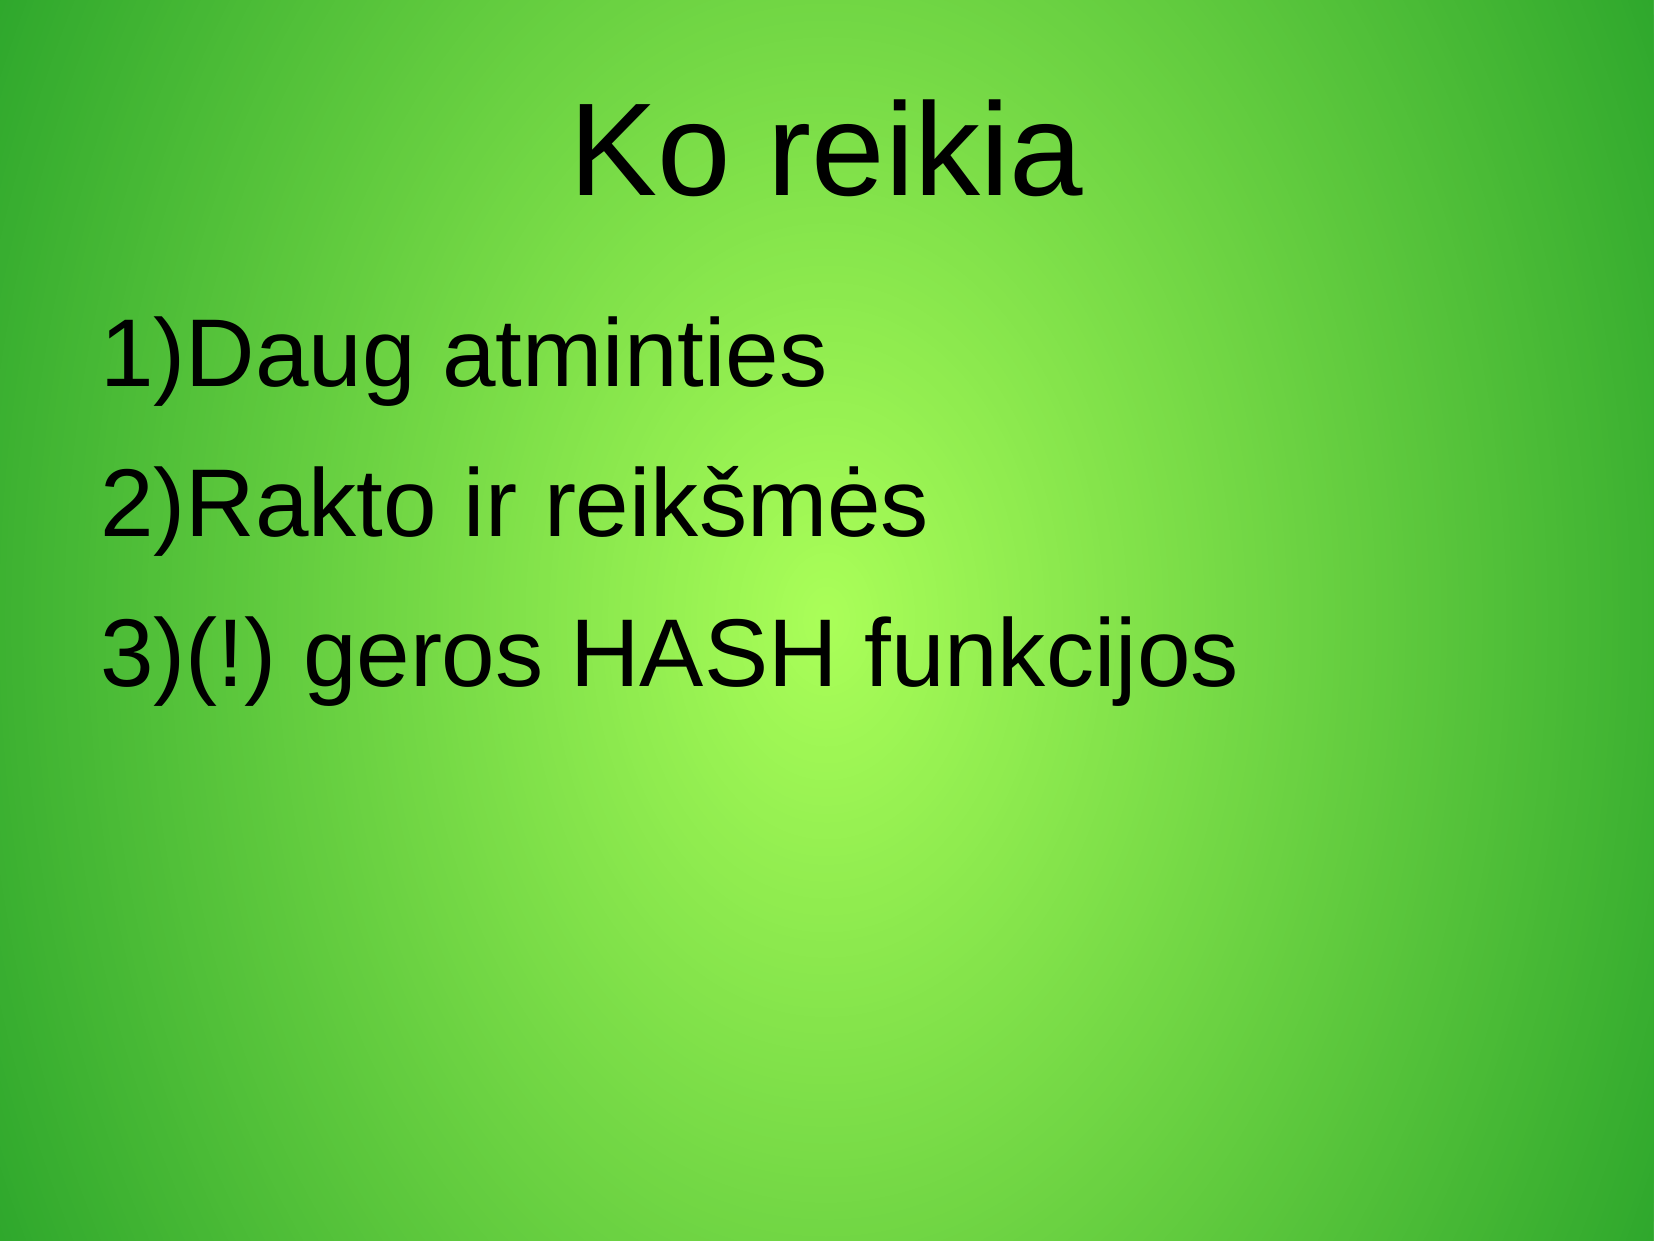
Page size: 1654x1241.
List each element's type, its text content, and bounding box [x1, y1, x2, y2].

title Ko reikia [82, 47, 1571, 252]
list Daug atminties Rakto ir reikšmės (!) geros HASH funkcijos [82, 299, 1571, 1019]
